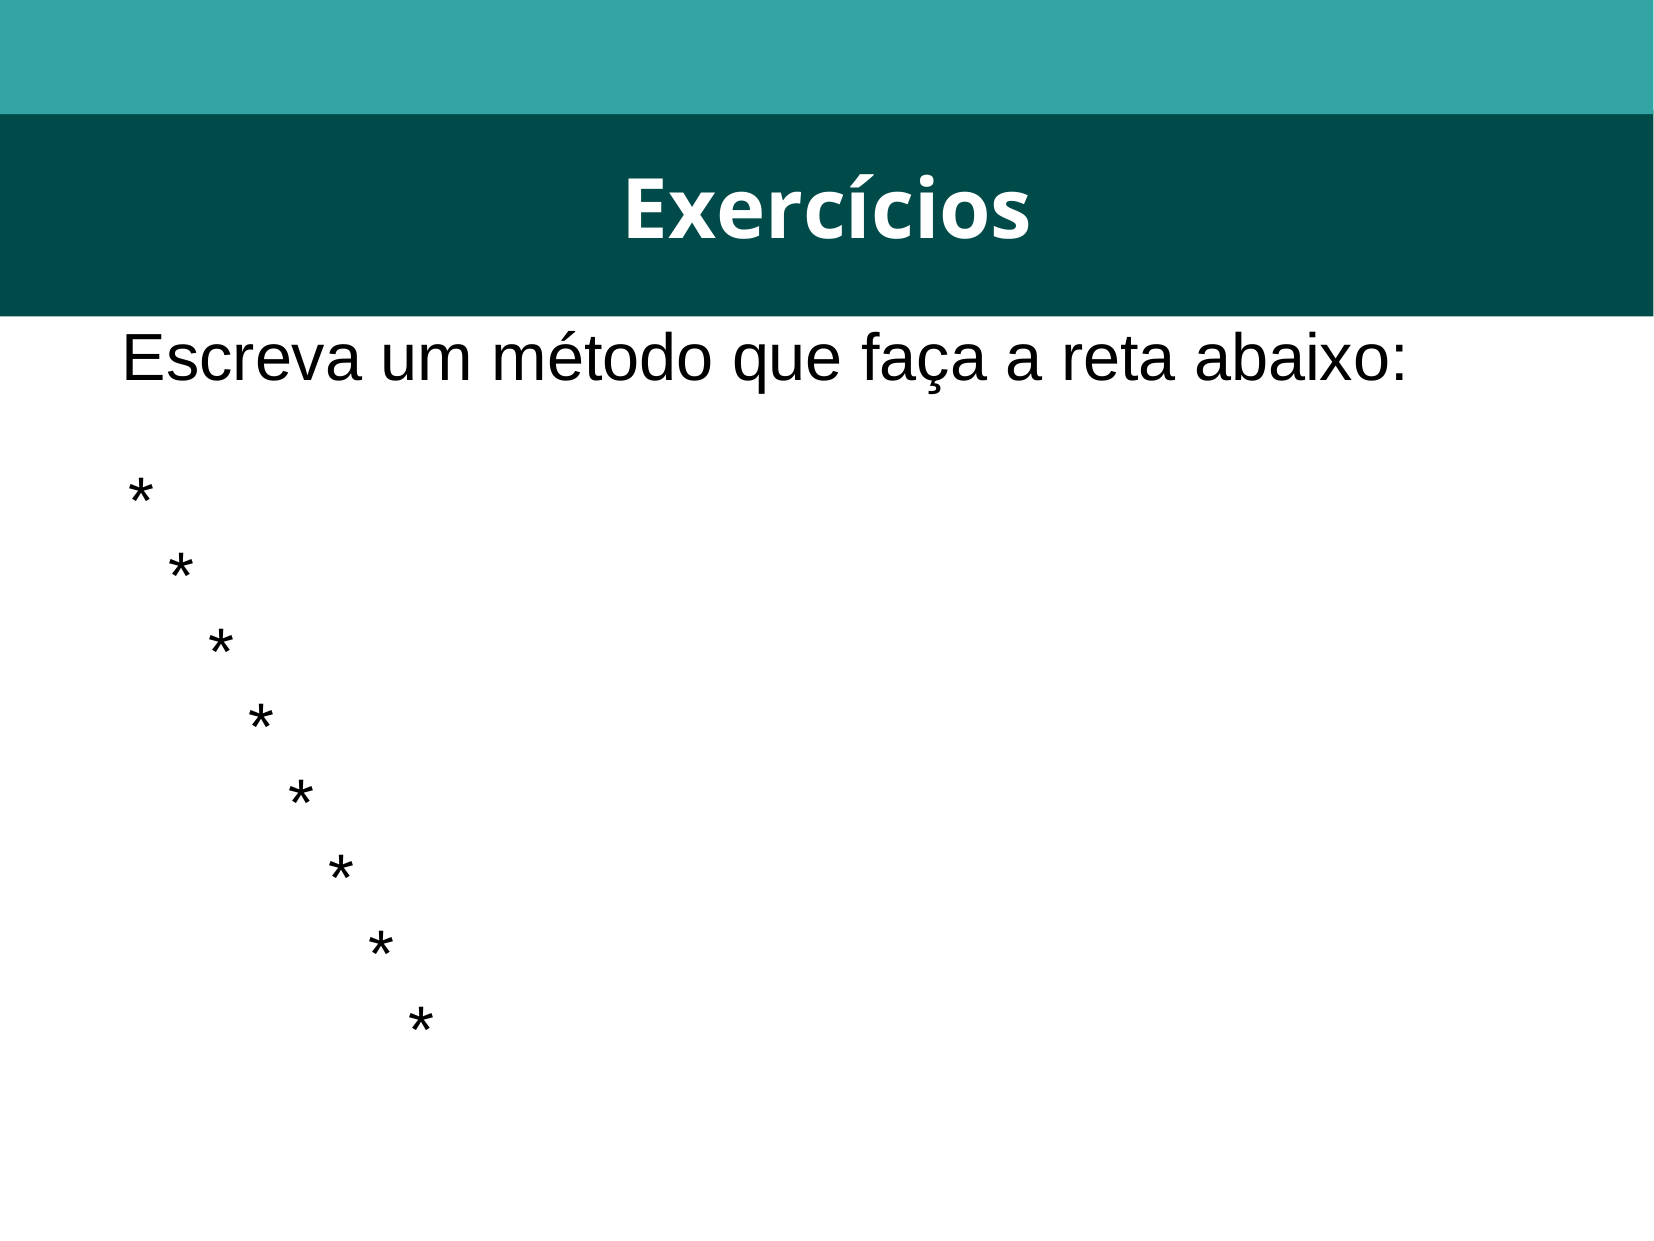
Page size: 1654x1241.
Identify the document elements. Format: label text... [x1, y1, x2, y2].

title Exercícios [121, 102, 1534, 311]
text_box Escreva um método que faça a reta abaixo: * * * * * * * * [121, 320, 1534, 1151]
